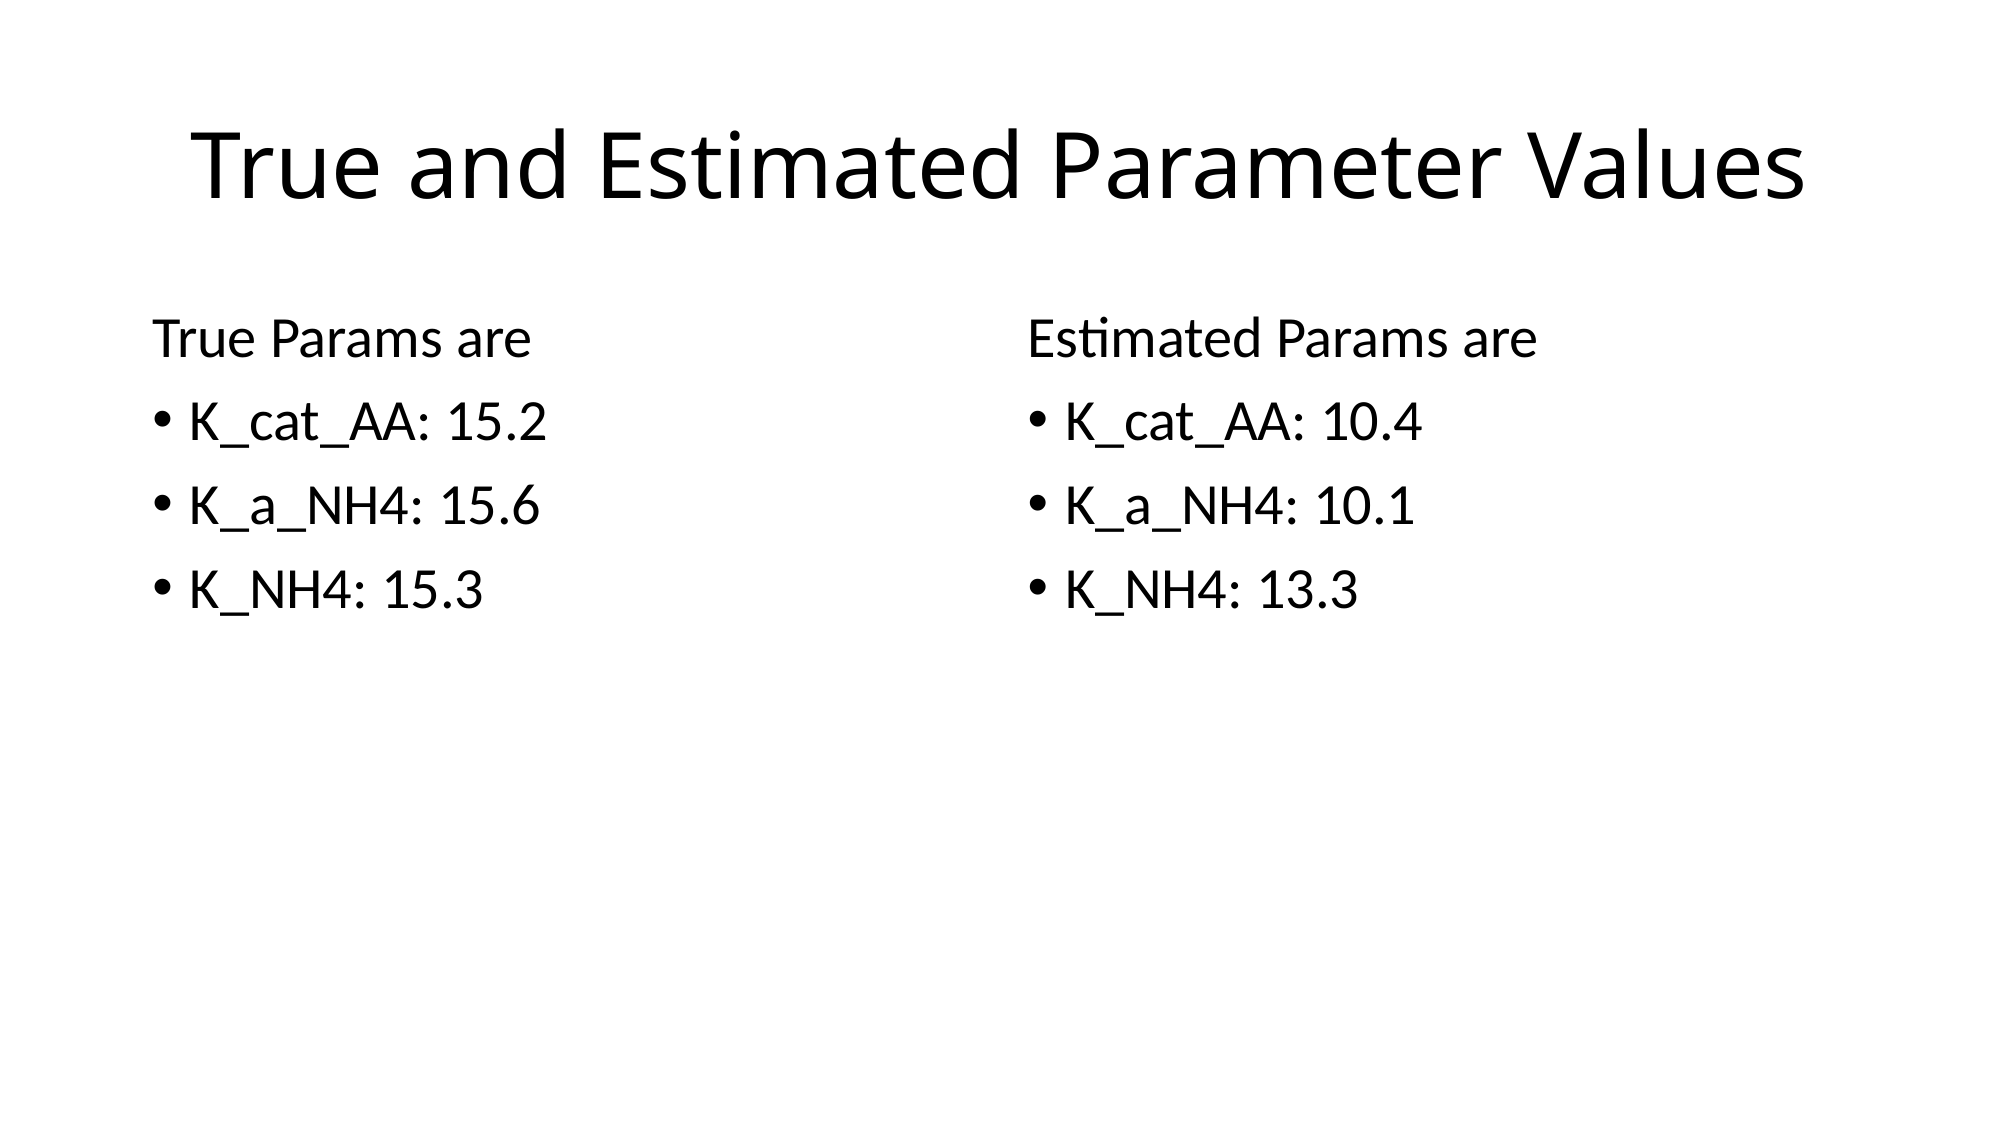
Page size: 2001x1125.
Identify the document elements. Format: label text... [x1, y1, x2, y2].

list Estimated Params are K_cat_AA: 10.4 K_a_NH4: 10.1 K_NH4: 13.3 [1012, 299, 1863, 1014]
list True Params are K_cat_AA: 15.2 K_a_NH4: 15.6 K_NH4: 15.3 [137, 299, 988, 1014]
title True and Estimated Parameter Values [137, 59, 1863, 278]
